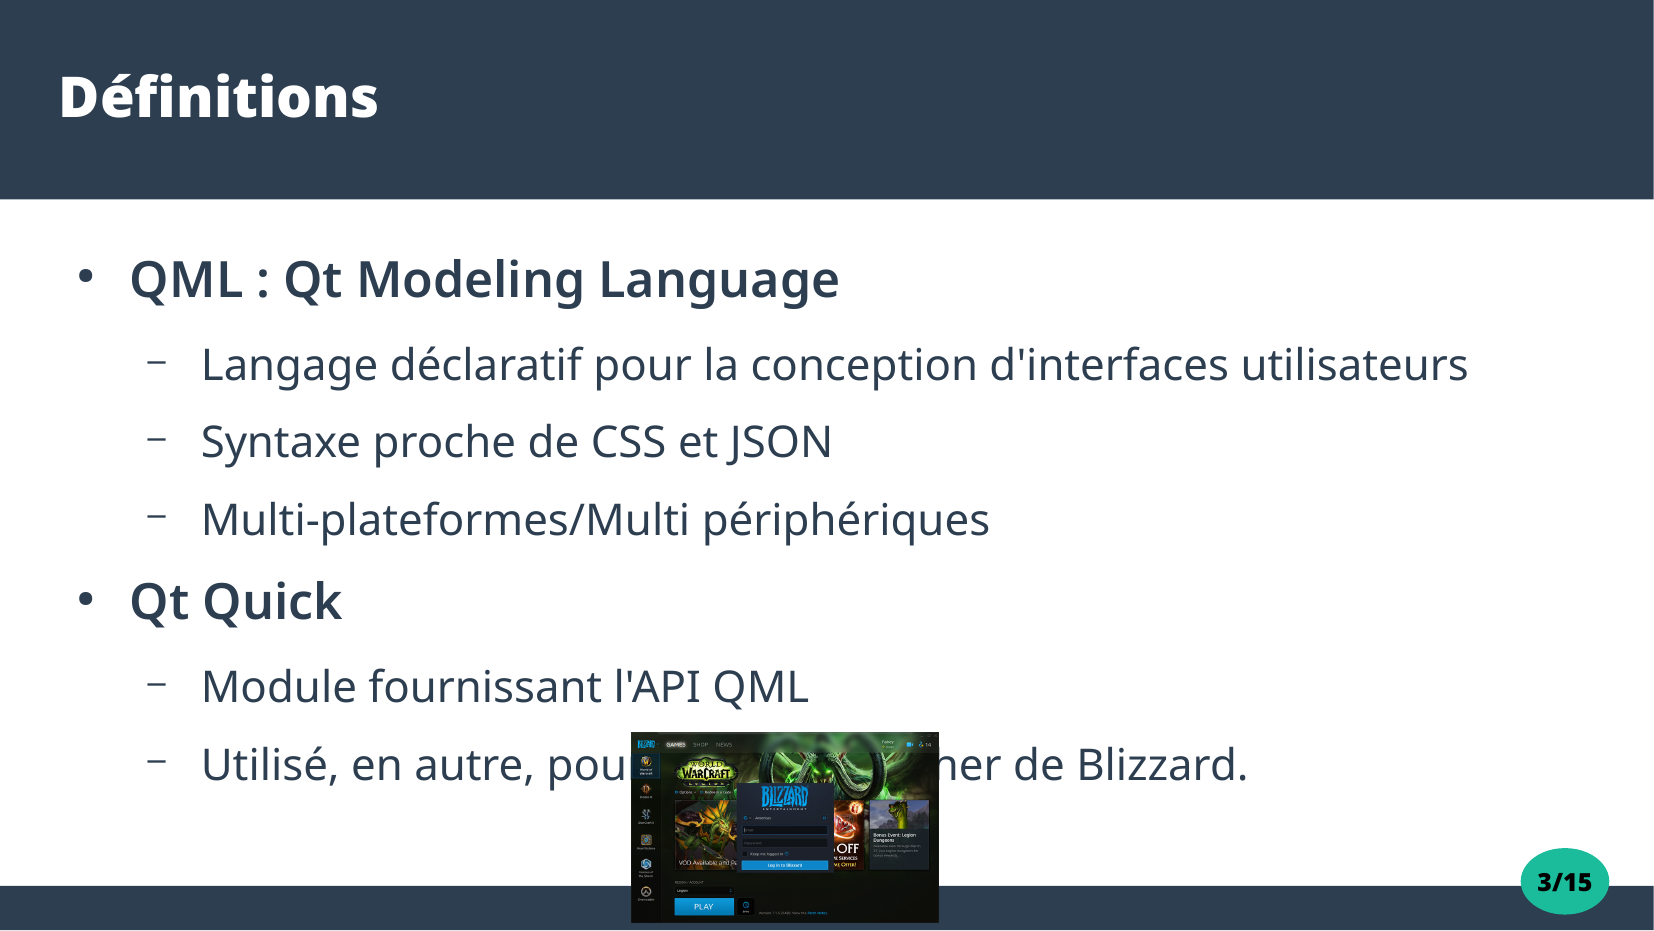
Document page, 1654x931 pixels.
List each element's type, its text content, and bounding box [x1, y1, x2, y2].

picture [631, 732, 939, 924]
list QML : Qt Modeling Language Langage déclaratif pour la conception d'interfaces utilisateurs Syntaxe proche de CSS et JSON Multi-plateformes/Multi périphériques Qt Quick Module fournissant l'API QML Utilisé, en autre, pour créer le launcher de Blizzard. [59, 243, 1595, 864]
title Définitions [59, 37, 1595, 156]
